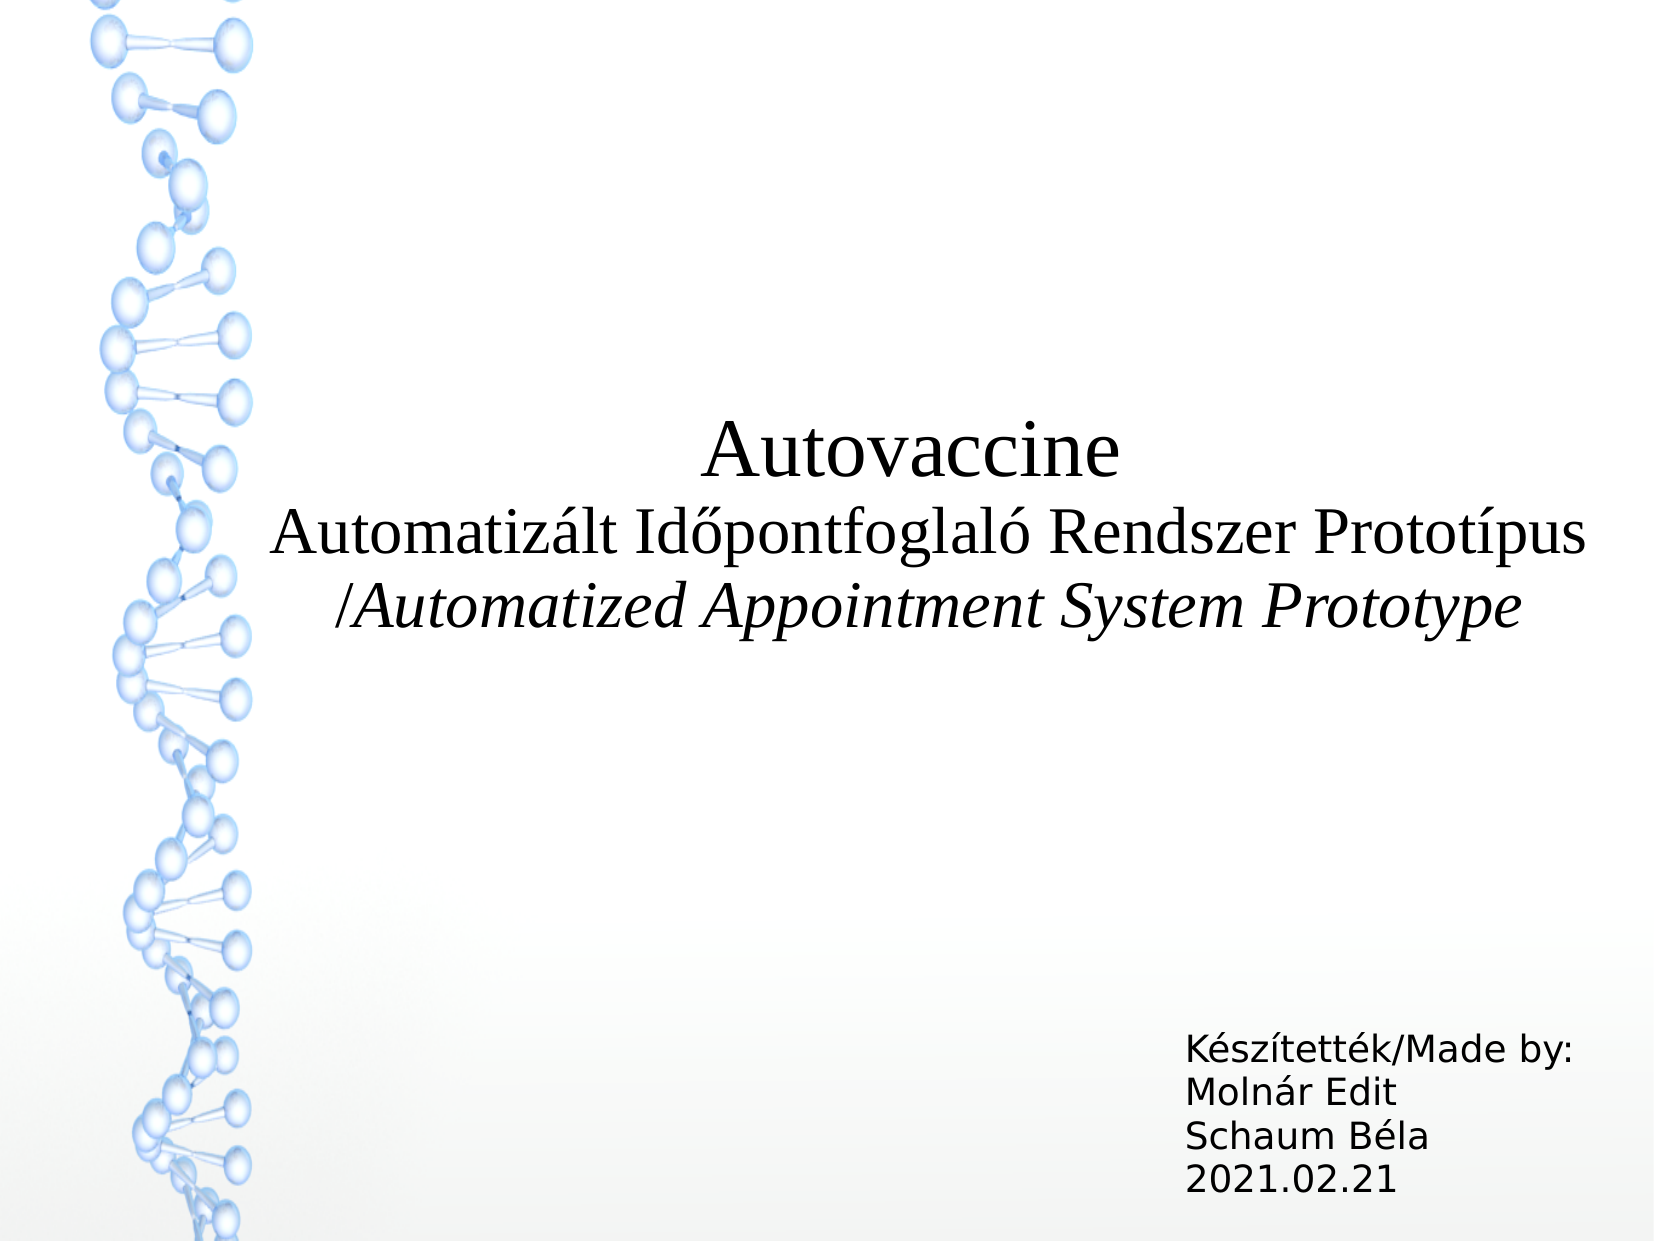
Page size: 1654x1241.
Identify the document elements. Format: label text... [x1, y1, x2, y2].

picture [0, 0, 1654, 1241]
subtitle Autovaccine Automatizált Időpontfoglaló Rendszer Prototípus /Automatized Appointment System Prototype [265, 47, 1595, 997]
text_box Készítették/Made by: Molnár Edit Schaum Béla 2021.02.21 [1170, 1020, 1636, 1209]
